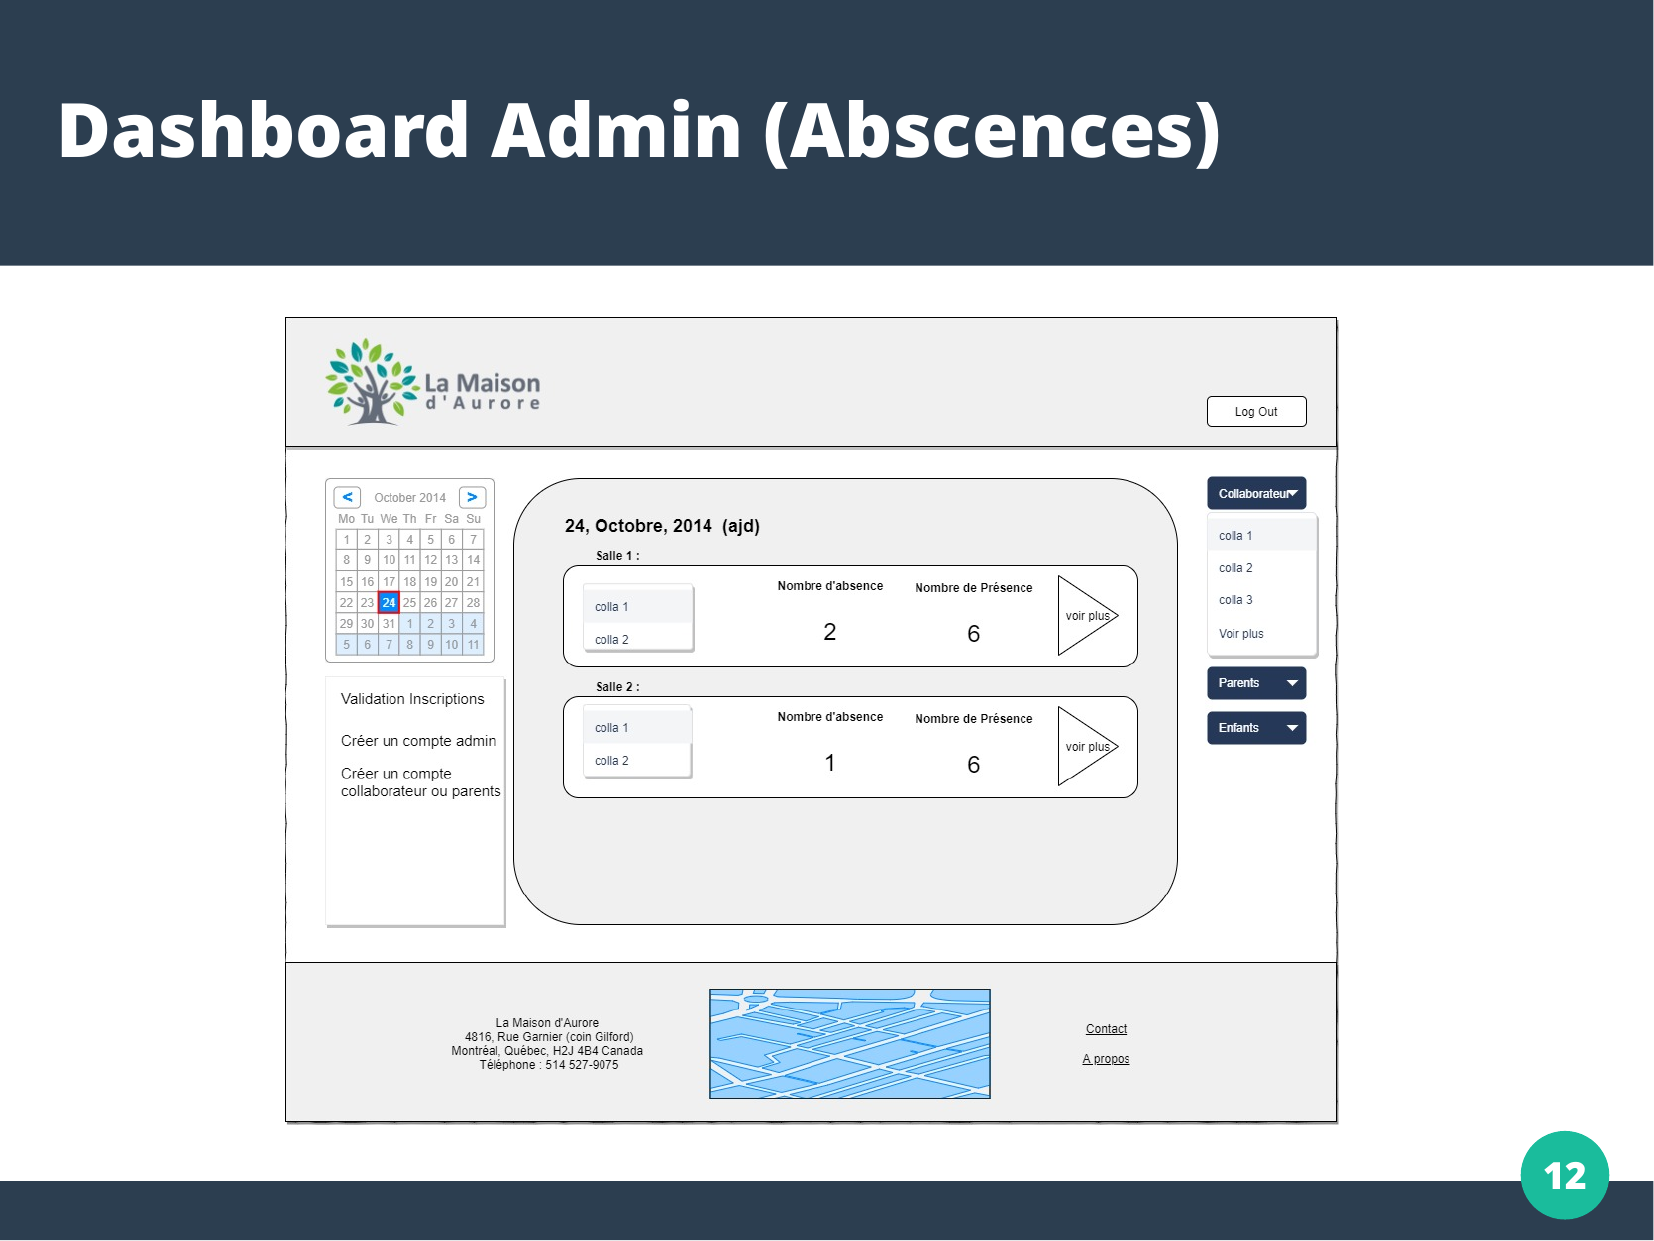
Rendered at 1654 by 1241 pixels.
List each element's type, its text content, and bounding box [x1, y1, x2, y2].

title Dashboard Admin (Abscences) [56, 49, 1593, 207]
picture [285, 317, 1339, 1126]
